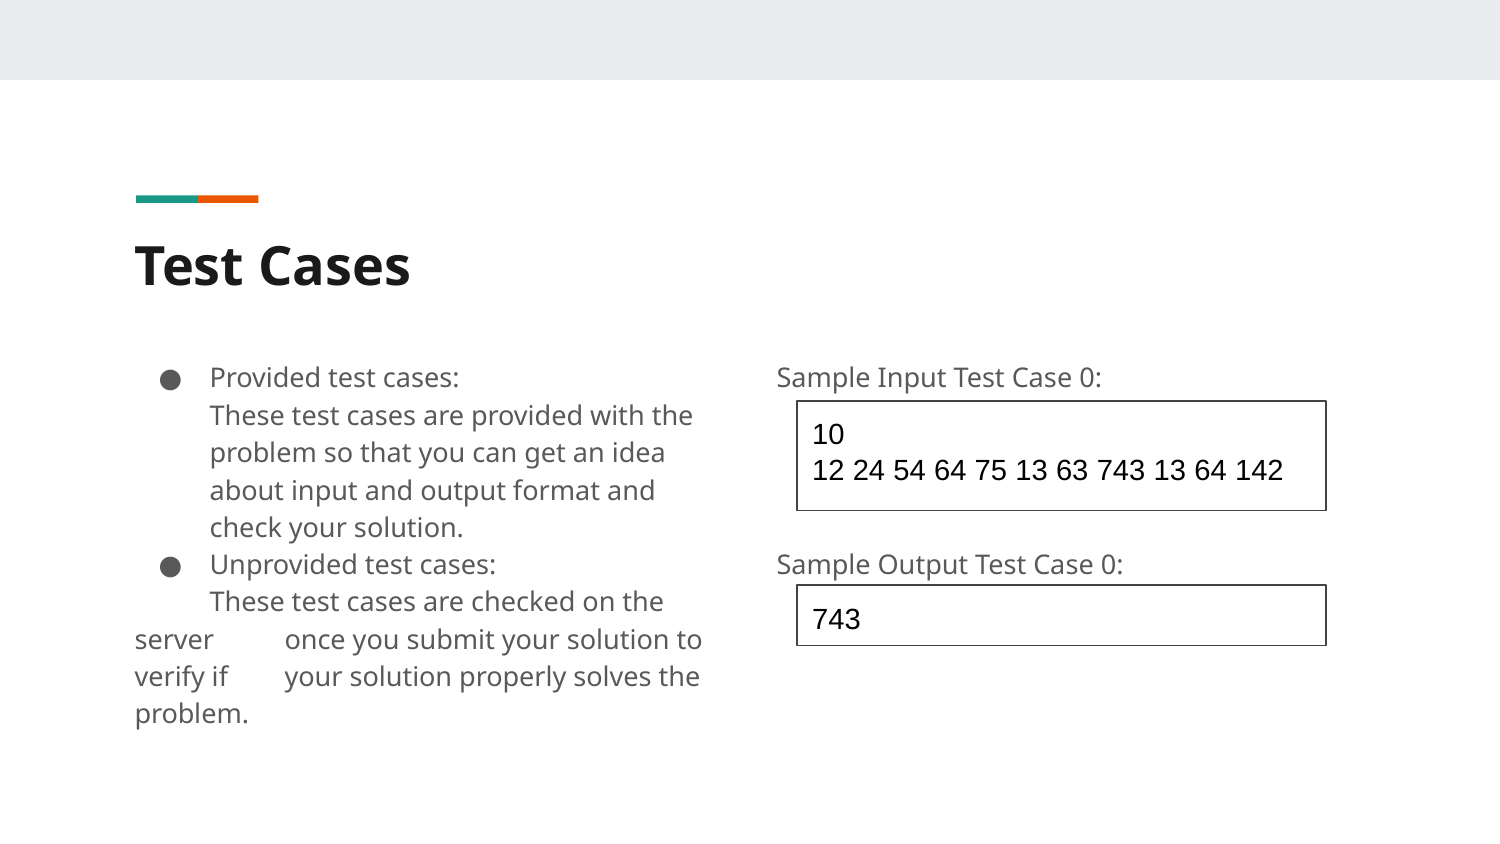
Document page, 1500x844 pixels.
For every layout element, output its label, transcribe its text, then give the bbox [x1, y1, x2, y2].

list Provided test cases: These test cases are provided with the problem so that you can get an idea about input and output format and check your solution. Unprovided test cases: These test cases are checked on the server once you submit your solution to verify if your solution properly solves the problem. [119, 341, 739, 712]
text_box 743 [797, 585, 1327, 646]
title Test Cases [119, 216, 1381, 305]
text_box 10 12 24 54 64 75 13 63 743 13 64 142 [797, 400, 1327, 511]
list Sample Input Test Case 0: Sample Output Test Case 0: [761, 341, 1381, 712]
